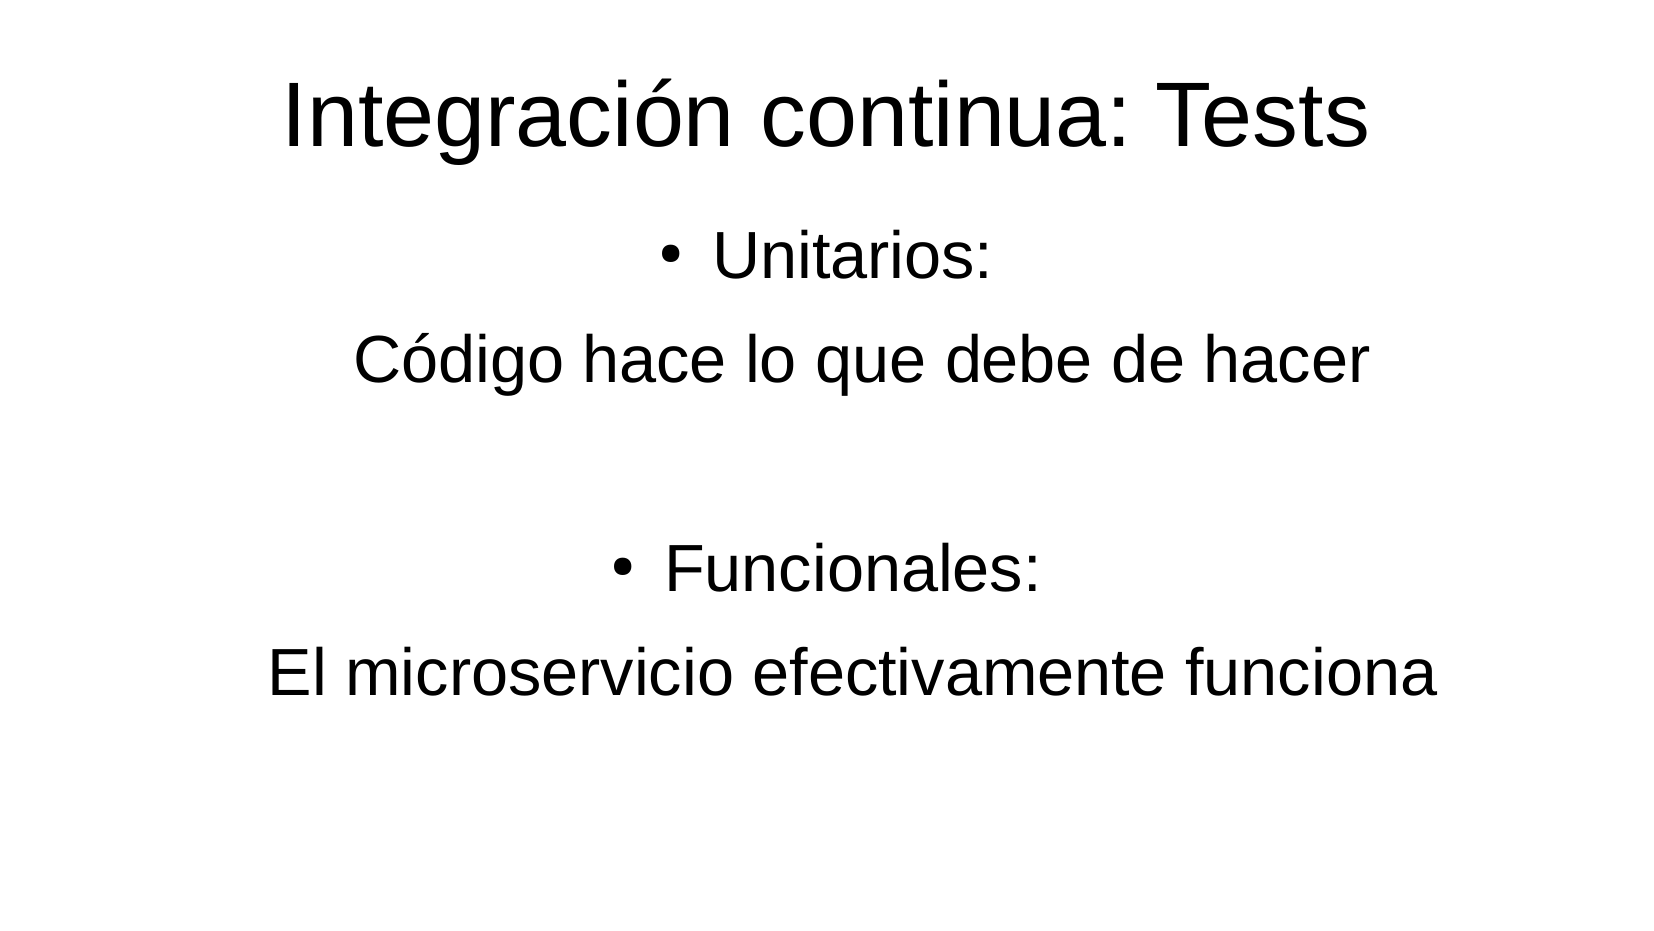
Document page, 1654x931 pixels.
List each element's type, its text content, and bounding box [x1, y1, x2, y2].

list Unitarios: Código hace lo que debe de hacer Funcionales: El microservicio efectivamente funciona [82, 217, 1571, 758]
title Integración continua: Tests [82, 37, 1571, 193]
